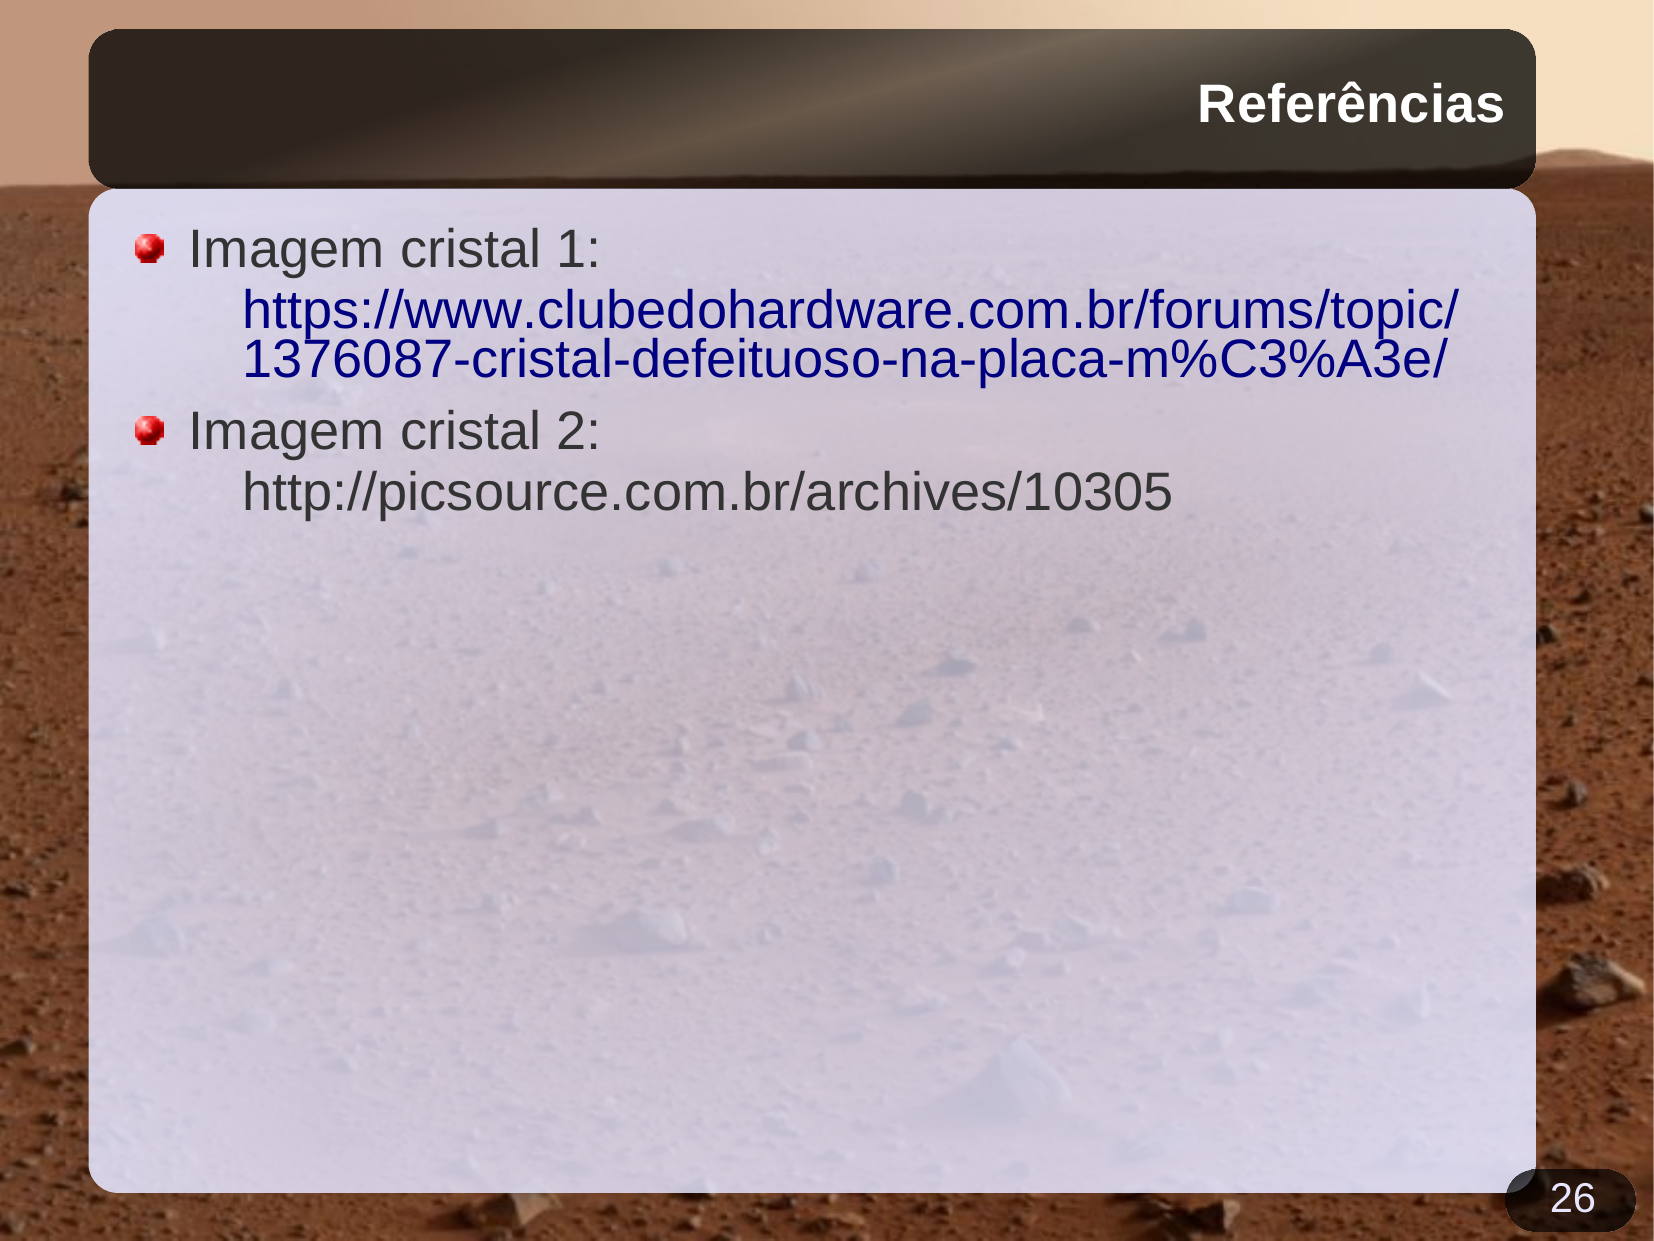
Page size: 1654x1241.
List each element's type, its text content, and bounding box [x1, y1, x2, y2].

list Imagem cristal 1: https://www.clubedohardware.com.br/forums/topic/1376087-cristal-defeituoso-na-placa-m%C3%A3e/ Imagem cristal 2: http://picsource.com.br/archives/10305 [118, 218, 1477, 1164]
title Referências [118, 59, 1506, 148]
picture [0, 0, 1654, 1241]
